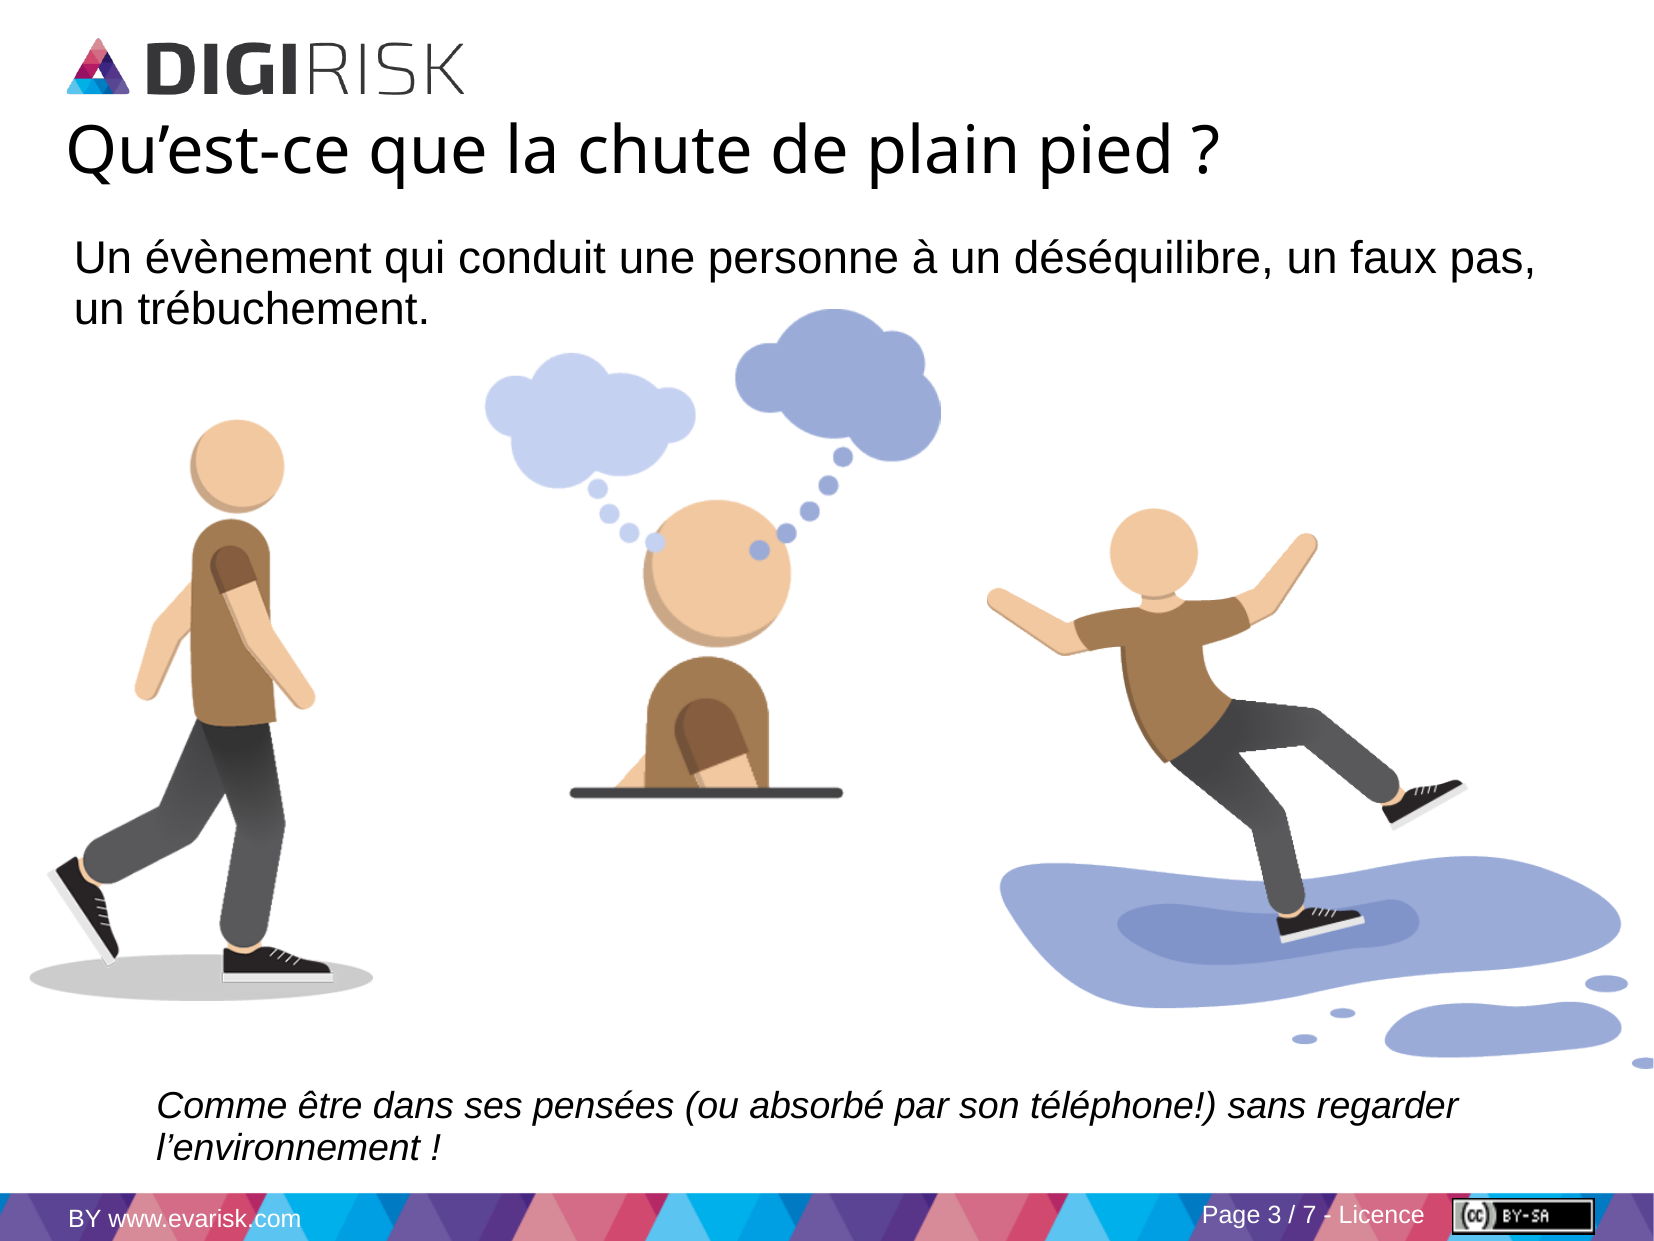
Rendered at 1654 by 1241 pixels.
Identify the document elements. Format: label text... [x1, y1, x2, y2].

picture [29, 419, 373, 1001]
text_box Comme être dans ses pensées (ou absorbé par son téléphone!) sans regarder l’environnement ! [141, 1076, 1499, 1176]
picture [64, 35, 464, 95]
picture [484, 309, 941, 984]
text_box Un évènement qui conduit une personne à un déséquilibre, un faux pas, un trébuchement. [59, 224, 1578, 342]
picture [0, 1175, 1654, 1241]
picture [987, 508, 1654, 1069]
title Qu’est-ce que la chute de plain pied ? [64, 106, 1589, 189]
